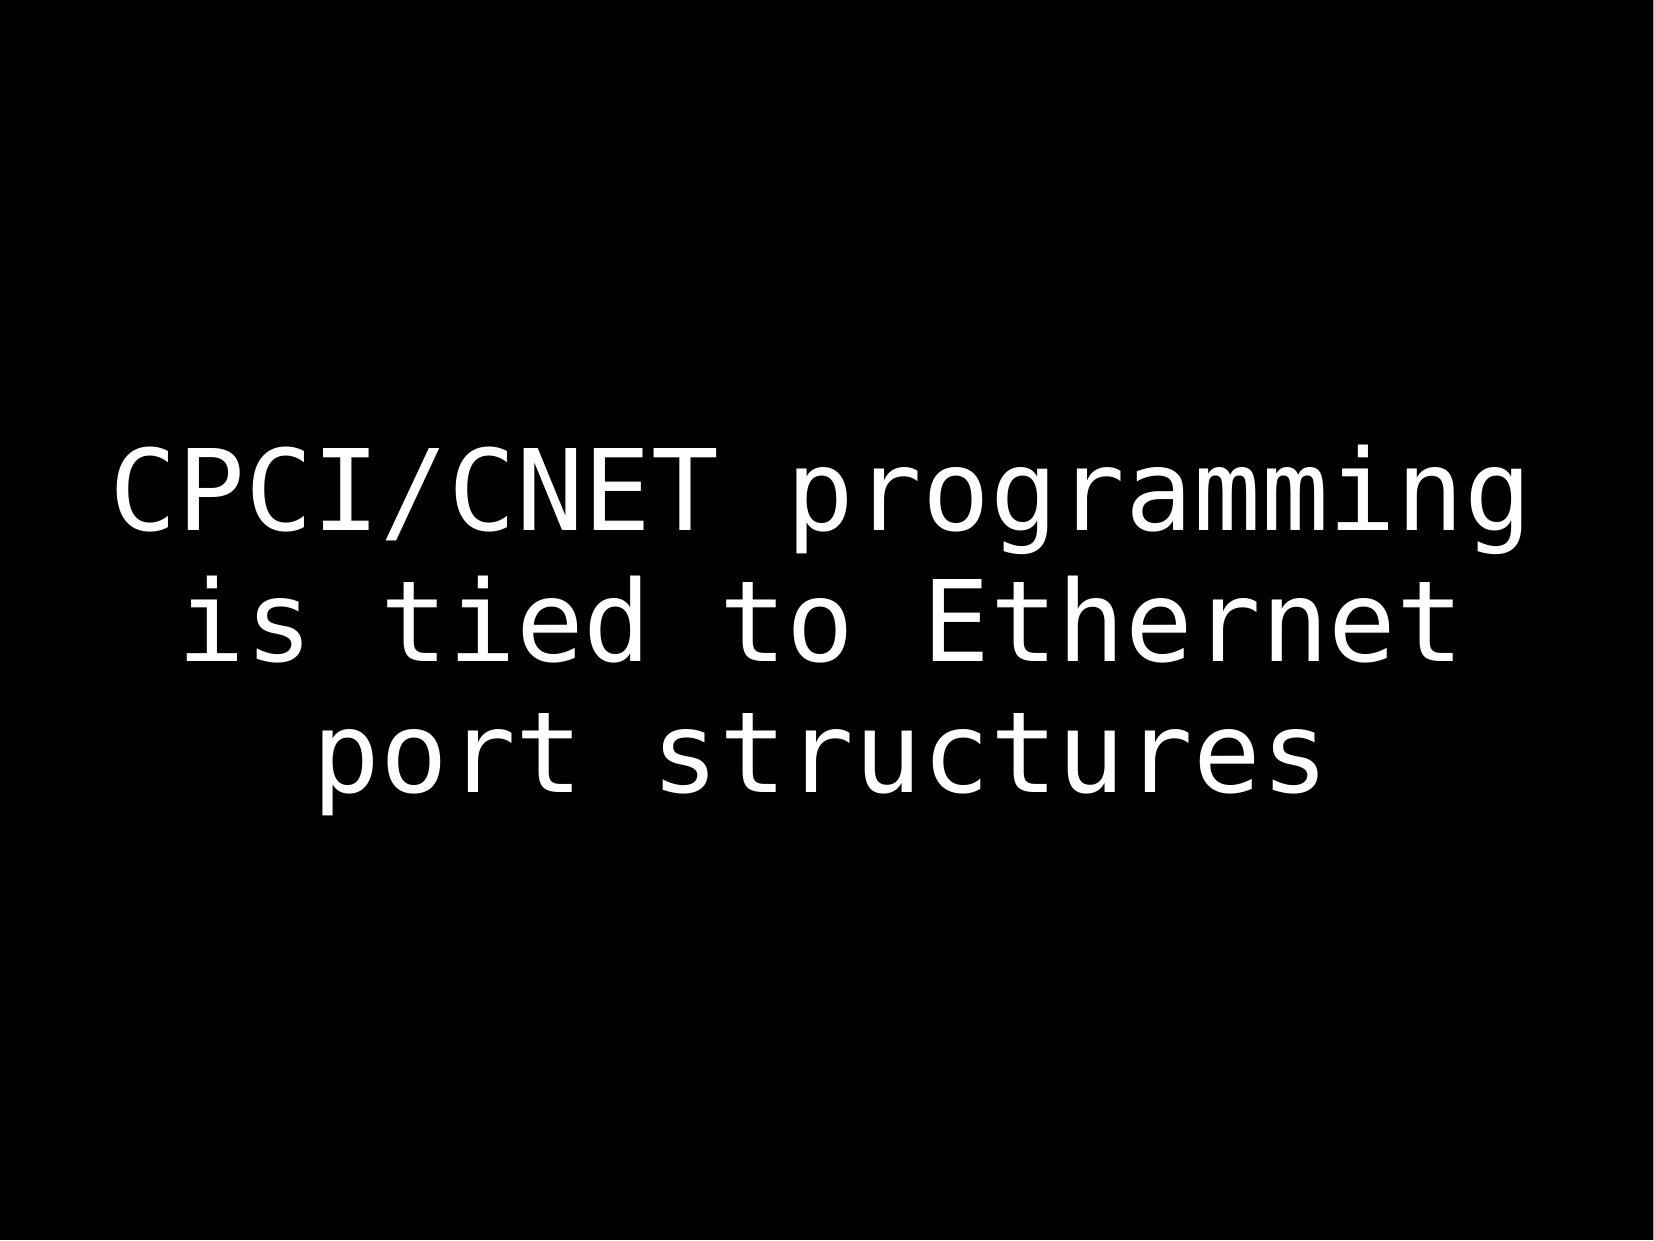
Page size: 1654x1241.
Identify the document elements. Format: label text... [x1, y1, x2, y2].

list CPCI/CNET programming is tied to Ethernet port structures [76, 265, 1565, 1070]
